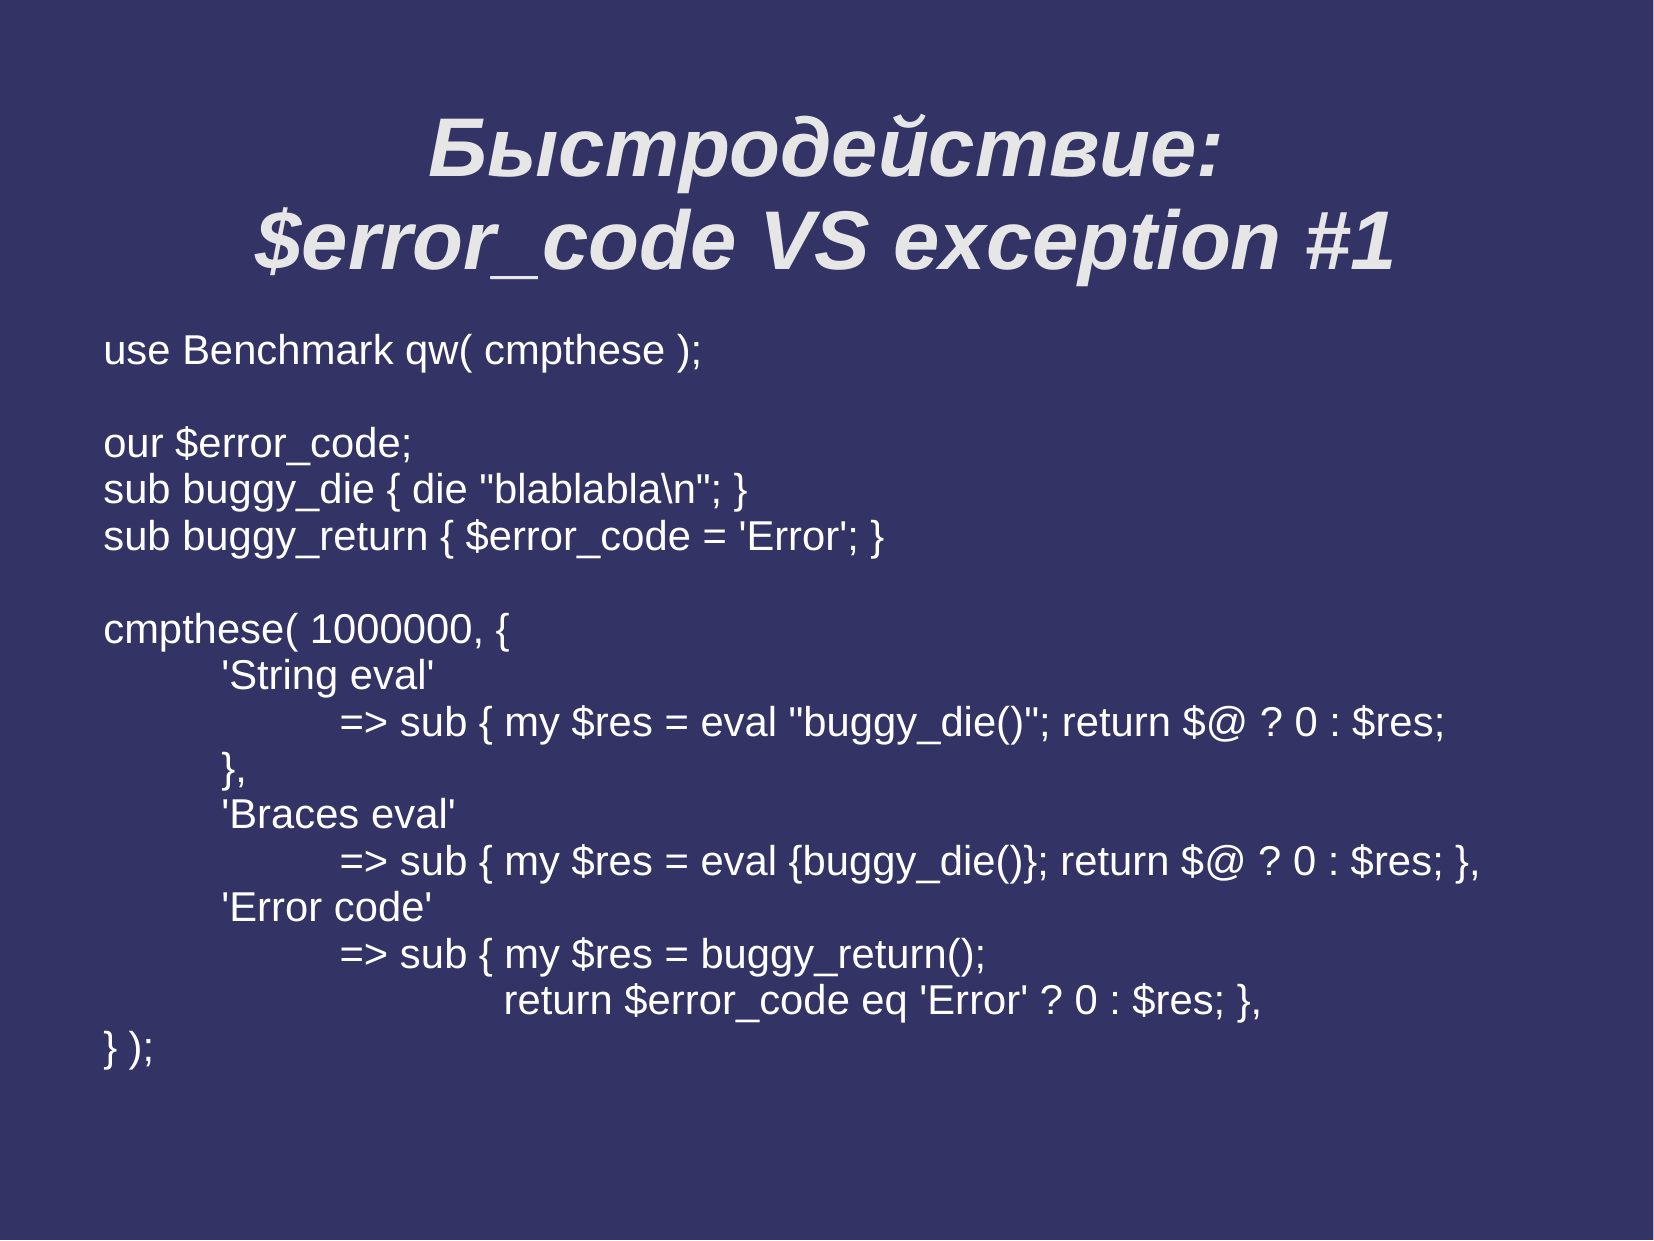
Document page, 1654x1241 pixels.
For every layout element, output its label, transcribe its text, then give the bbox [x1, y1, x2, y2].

title Быстродействие: $error_code VS exception #1 [118, 90, 1536, 298]
text_box use Benchmark qw( cmpthese ); our $error_code; sub buggy_die { die "blablabla\n"; } sub buggy_return { $error_code = 'Error'; } cmpthese( 1000000, { 'String eval' => sub { my $res = eval "buggy_die()"; return $@ ? 0 : $res; }, 'Braces eval' => sub { my $res = eval {buggy_die()}; return $@ ? 0 : $res; }, 'Error code' => sub { my $res = buggy_return(); return $error_code eq 'Error' ? 0 : $res; }, } ); [88, 319, 1595, 1130]
